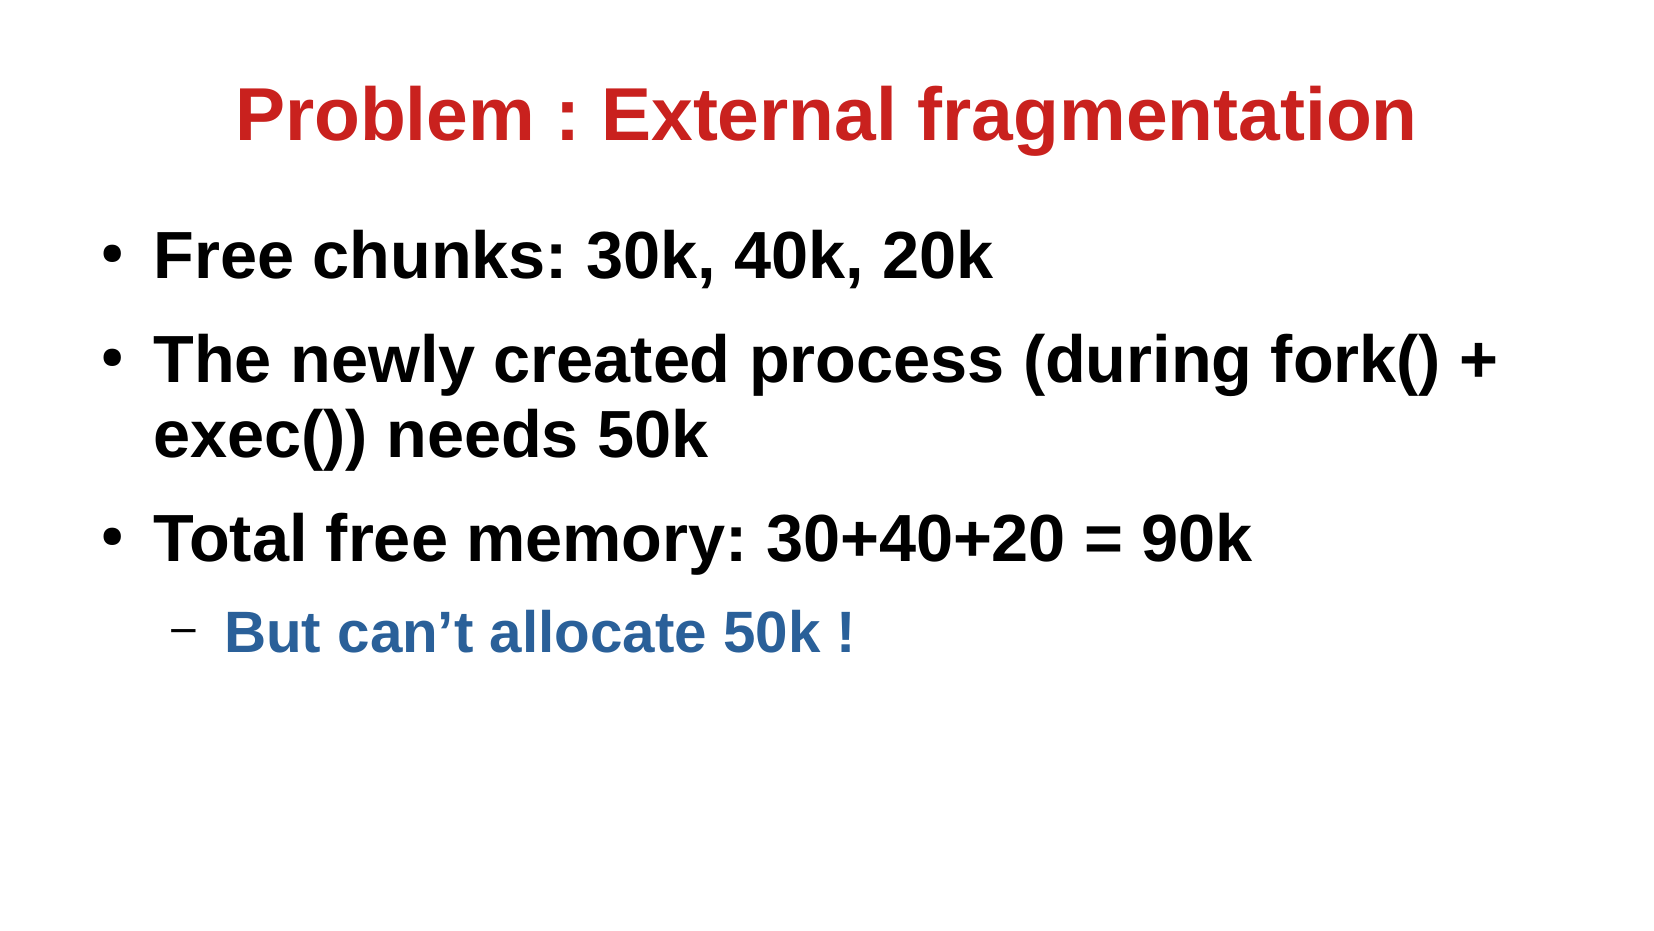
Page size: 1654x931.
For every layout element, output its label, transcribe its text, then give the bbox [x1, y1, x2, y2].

list Free chunks: 30k, 40k, 20k The newly created process (during fork() + exec()) needs 50k Total free memory: 30+40+20 = 90k But can’t allocate 50k ! [82, 217, 1571, 758]
title Problem : External fragmentation [82, 37, 1571, 193]
